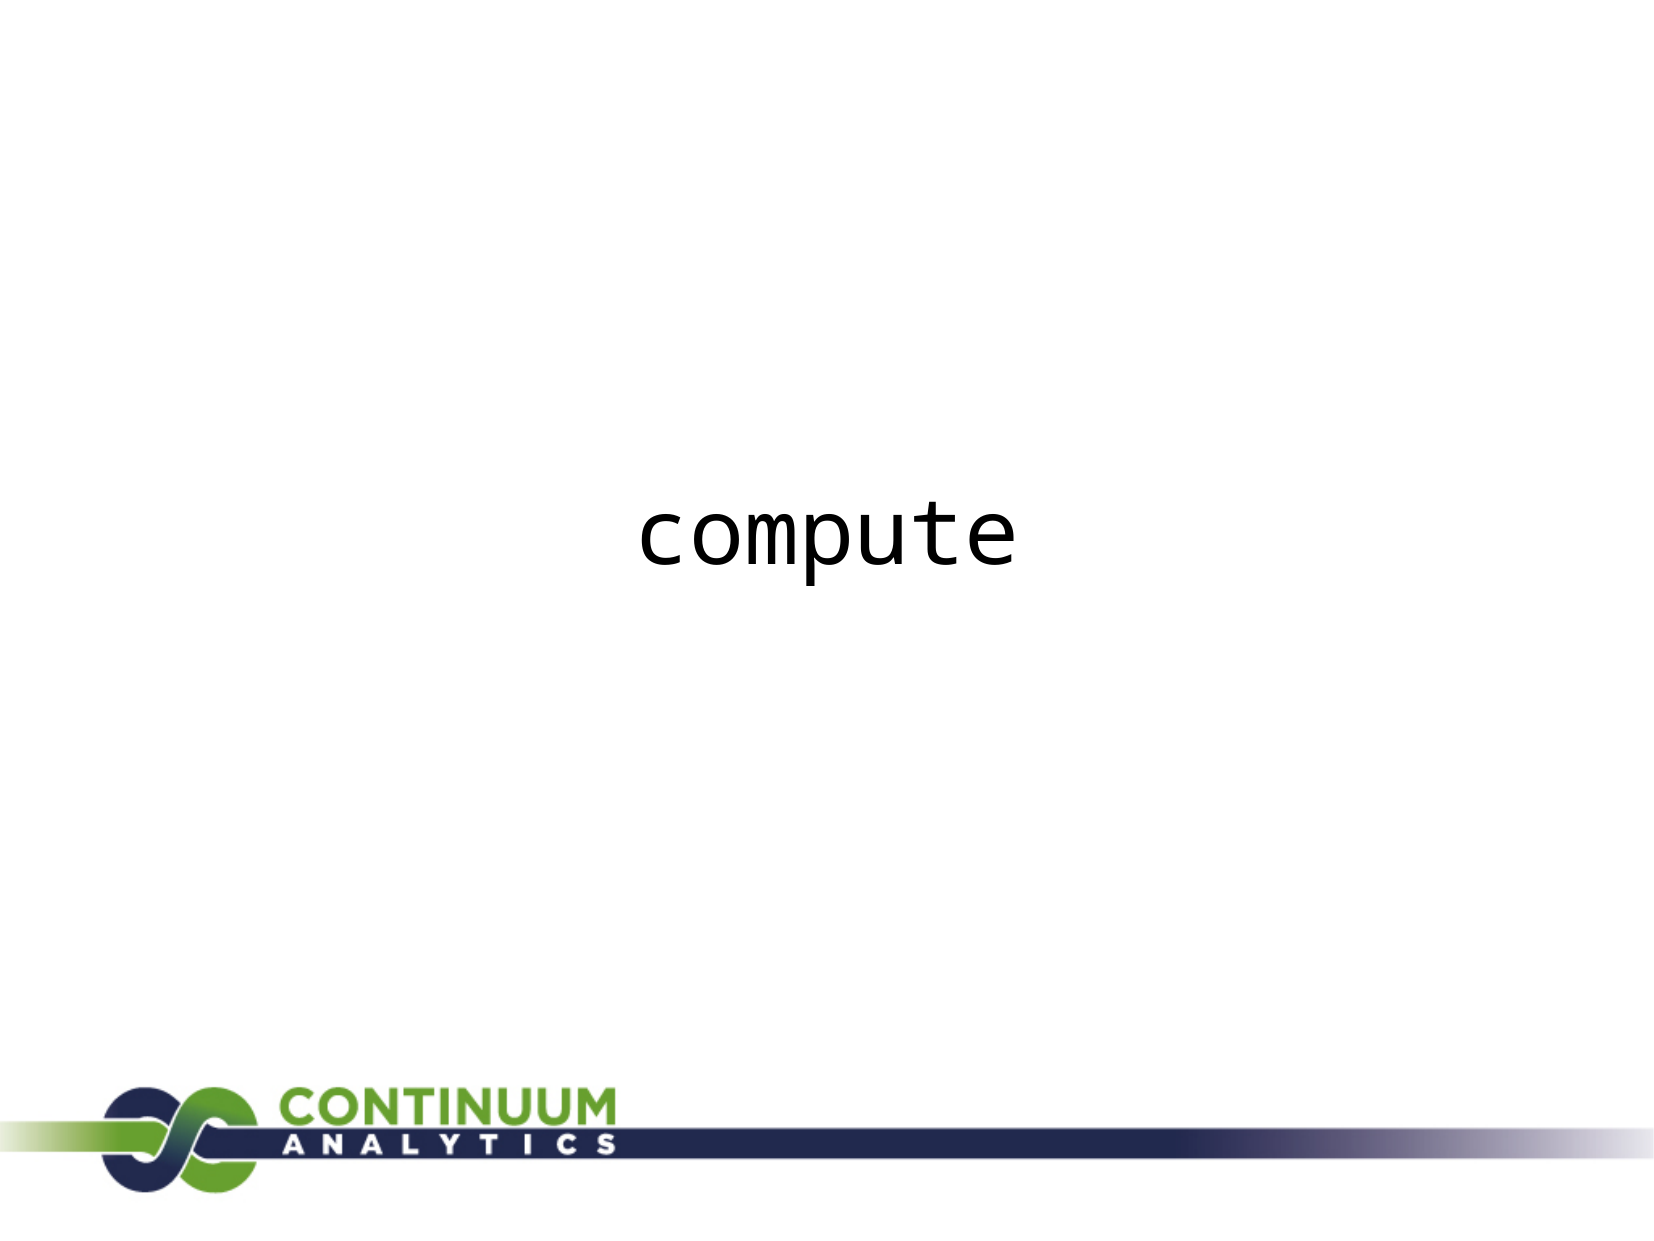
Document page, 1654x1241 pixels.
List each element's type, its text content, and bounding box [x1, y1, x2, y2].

subtitle compute [82, 49, 1571, 1010]
